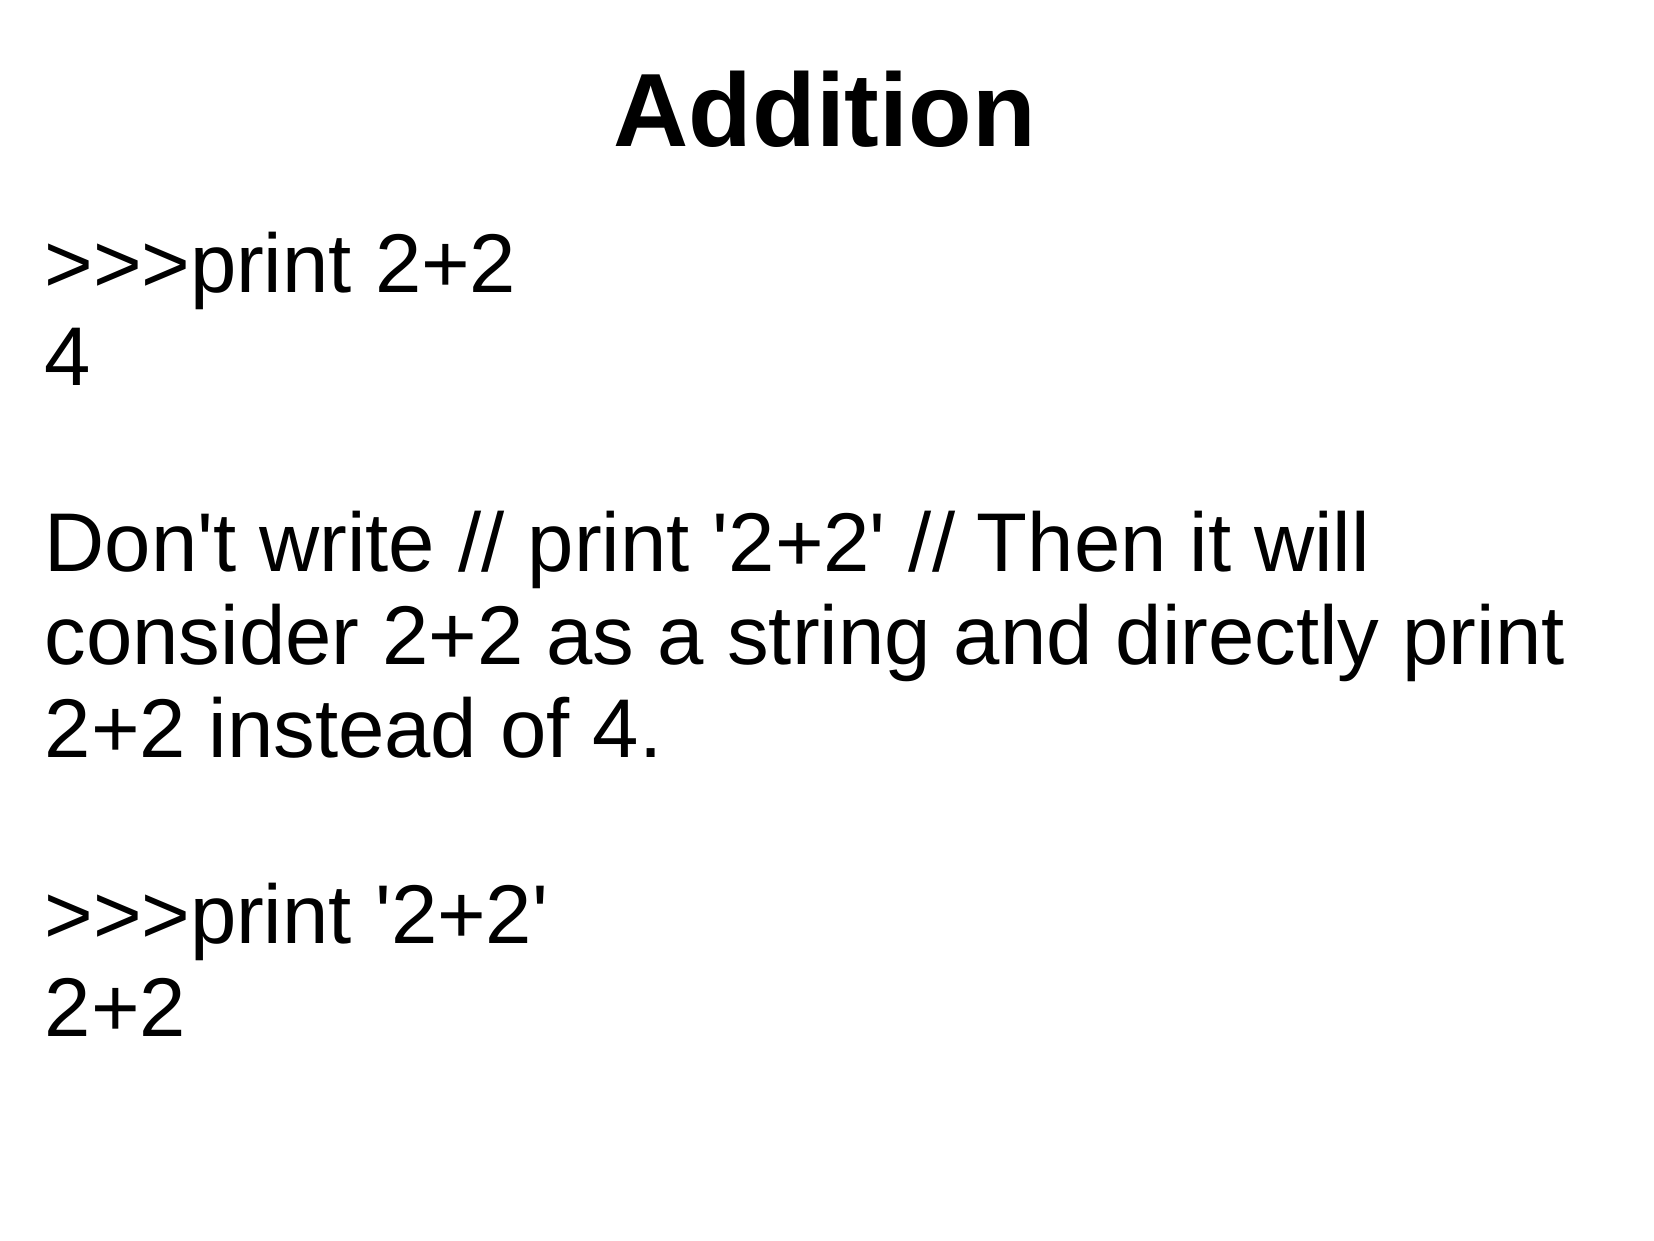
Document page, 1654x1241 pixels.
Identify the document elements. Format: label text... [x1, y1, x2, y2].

text_box Addition [45, 45, 1606, 177]
text_box >>>print 2+2 4 Don't write // print '2+2' // Then it will consider 2+2 as a string and directly print 2+2 instead of 4. >>>print '2+2' 2+2 [30, 210, 1606, 1065]
